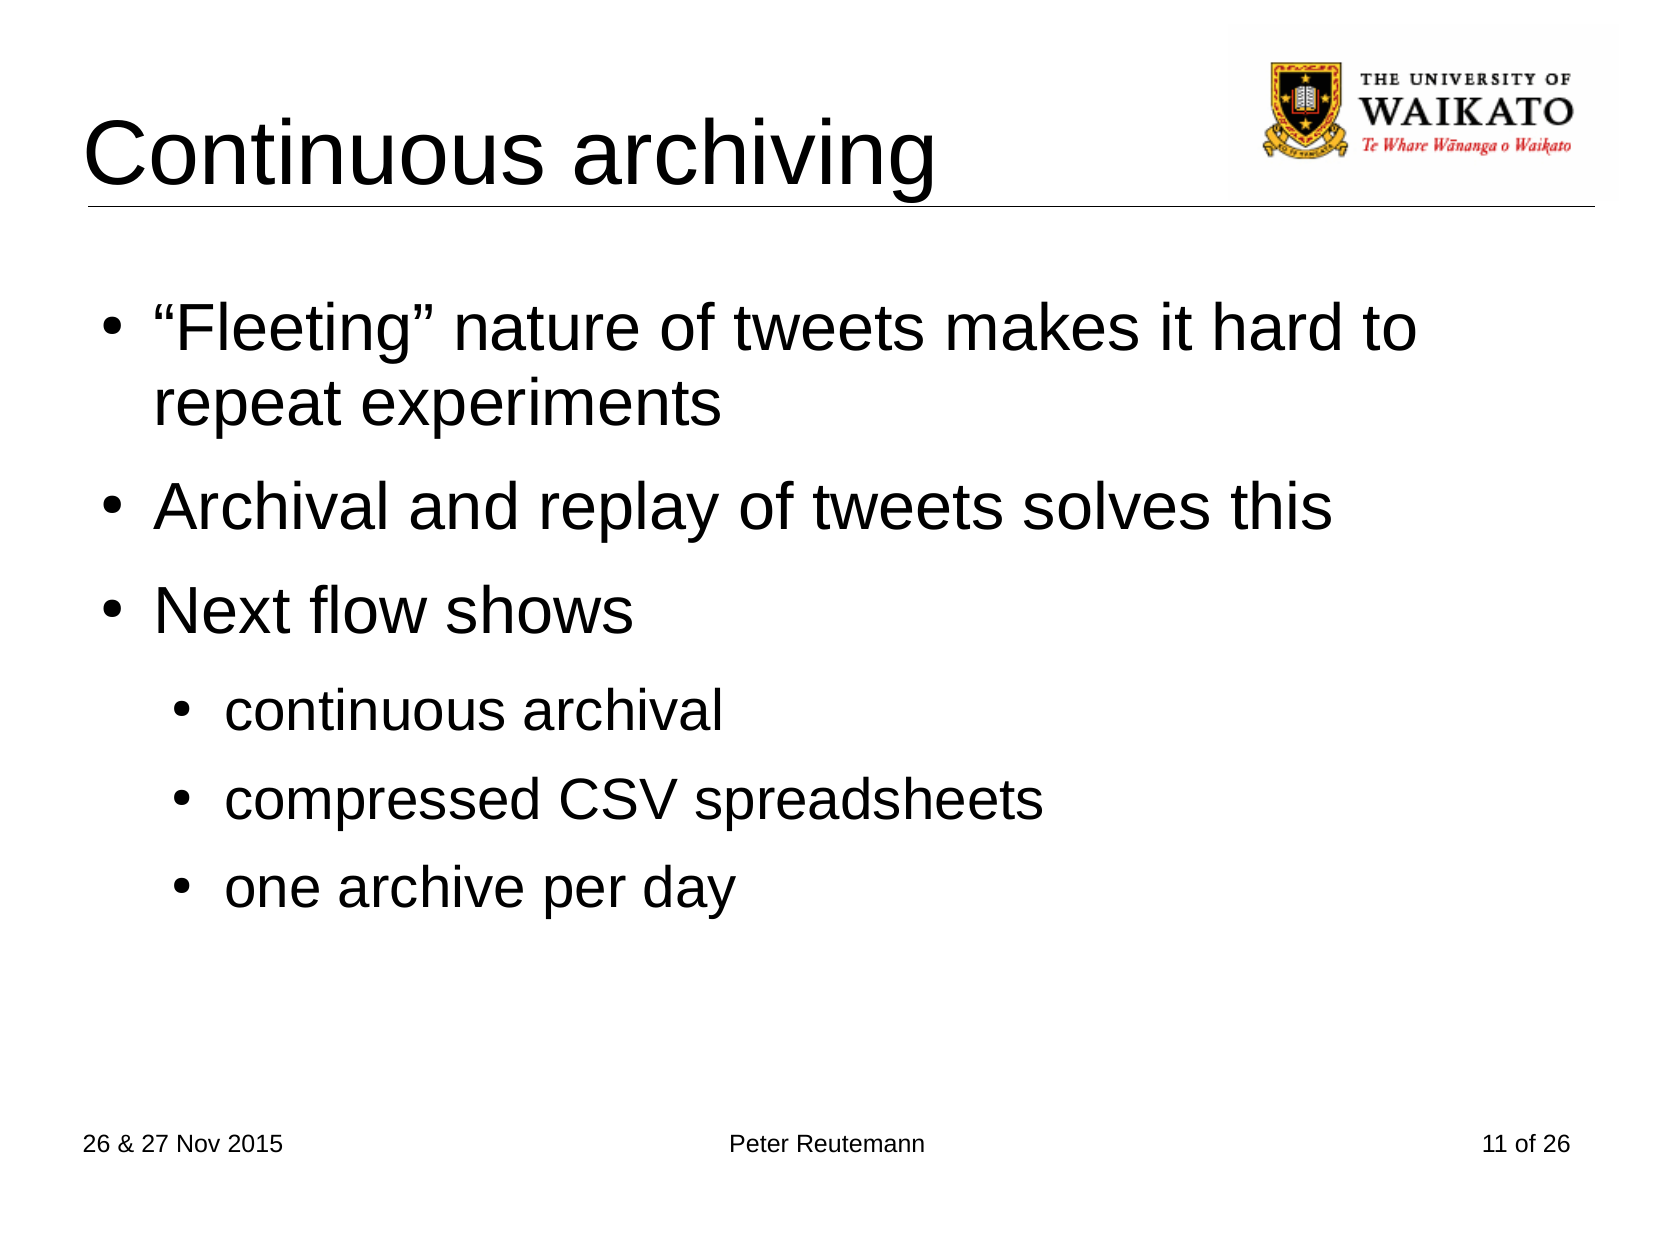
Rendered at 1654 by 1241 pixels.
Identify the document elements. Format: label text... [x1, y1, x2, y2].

list “Fleeting” nature of tweets makes it hard to repeat experiments Archival and replay of tweets solves this Next flow shows continuous archival compressed CSV spreadsheets one archive per day [82, 290, 1571, 1010]
title Continuous archiving [82, 49, 1571, 257]
picture [1228, 24, 1619, 201]
